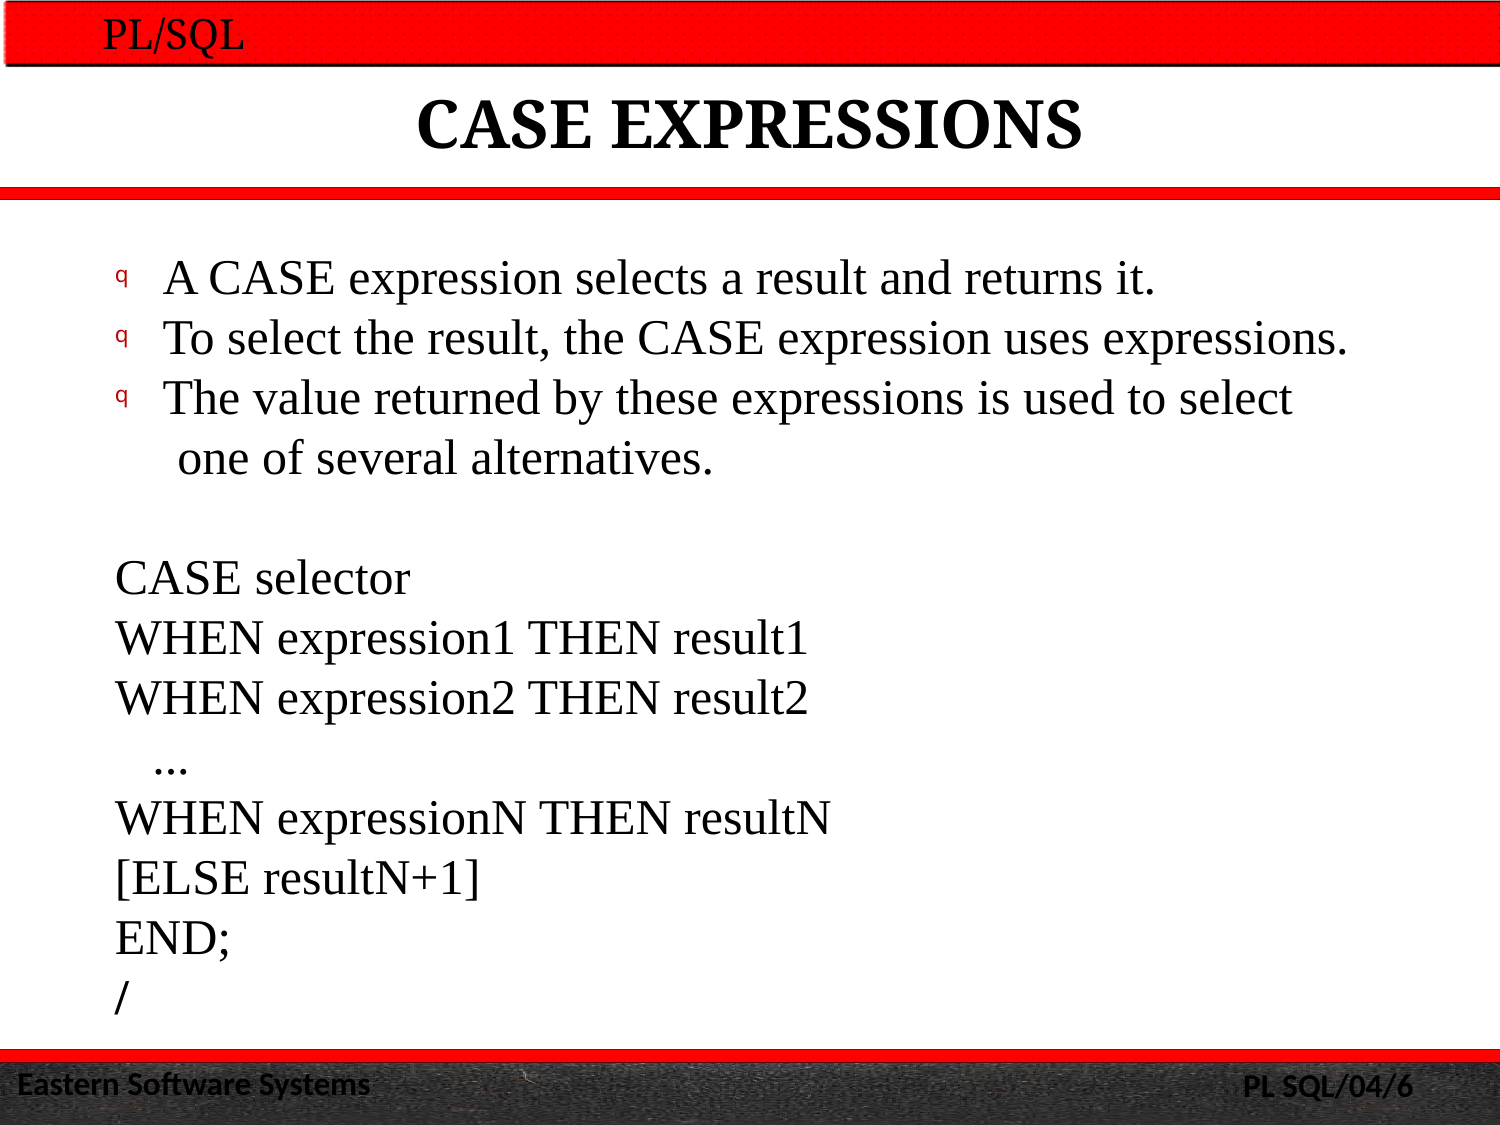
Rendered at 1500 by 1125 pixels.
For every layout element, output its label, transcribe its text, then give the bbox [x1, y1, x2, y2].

text_box A CASE expression selects a result and returns it. To select the result, the CASE expression uses expressions. The value returned by these expressions is used to select one of several alternatives. CASE selector WHEN expression1 THEN result1 WHEN expression2 THEN result2 ... WHEN expressionN THEN resultN [ELSE resultN+1] END; / [99, 236, 1425, 1032]
text_box PL SQL/04/6 [379, 1056, 1500, 1125]
text_box PL/SQL [87, 0, 288, 65]
picture [0, 187, 1500, 200]
picture [0, 0, 1500, 69]
text_box Eastern Software Systems [2, 1054, 394, 1110]
text_box CASE EXPRESSIONS [0, 74, 1500, 170]
picture [0, 1049, 1500, 1125]
